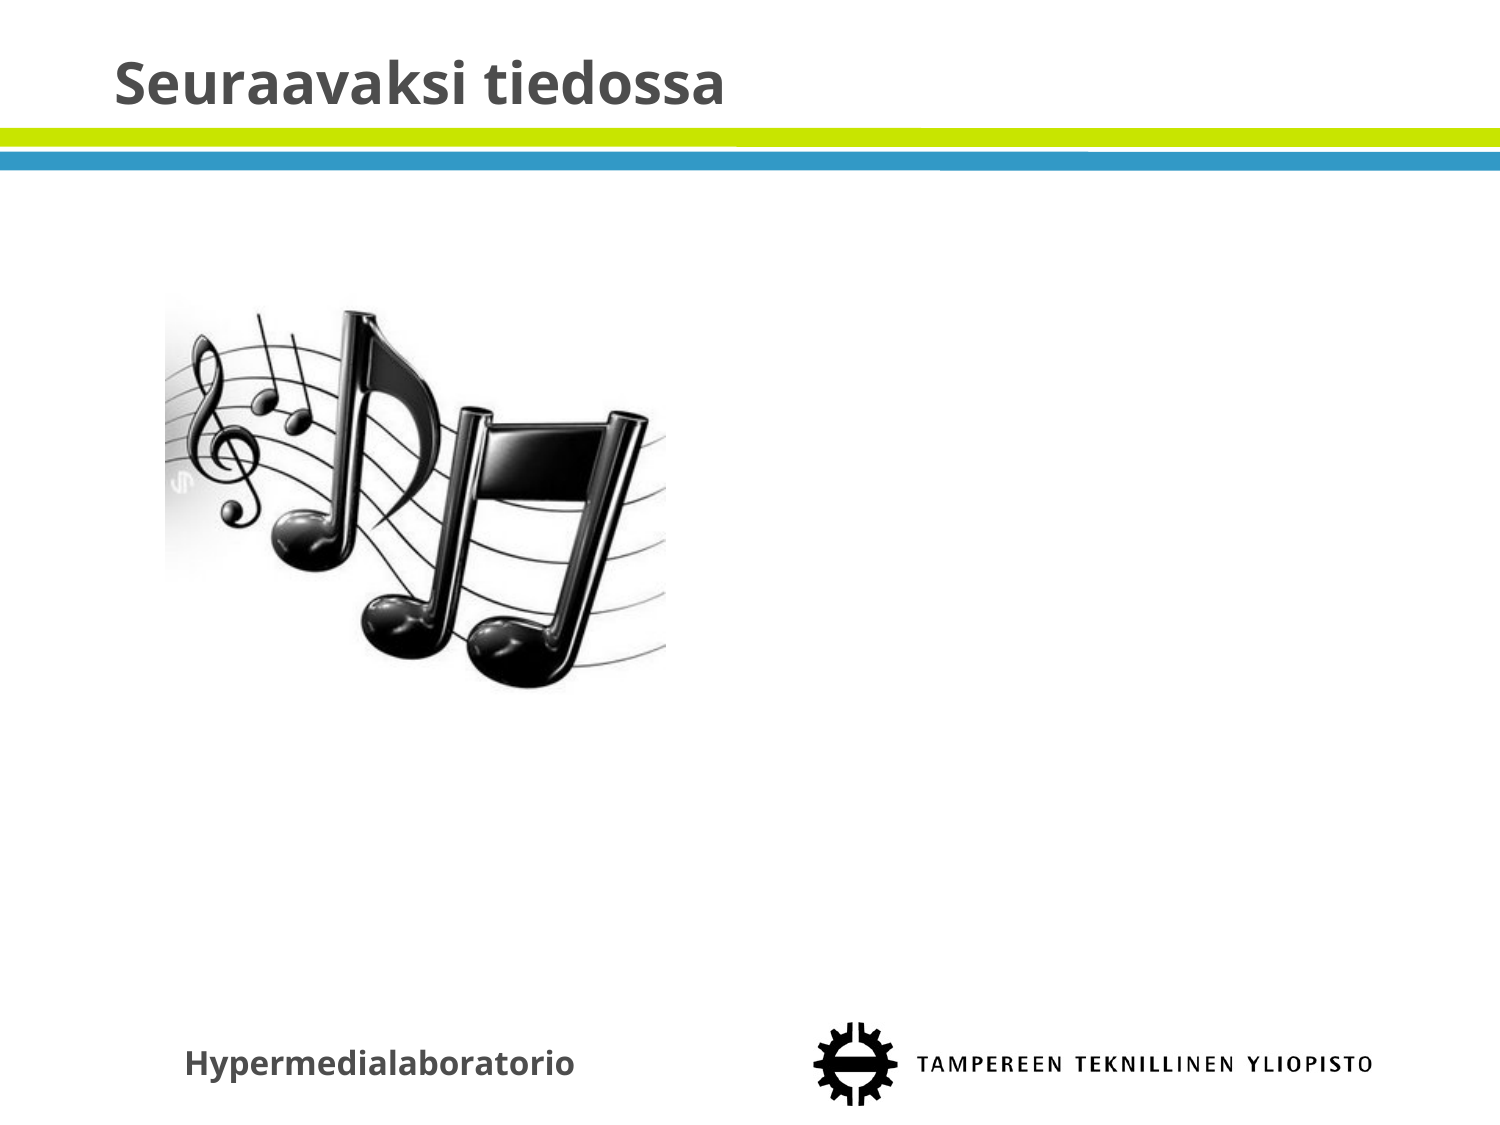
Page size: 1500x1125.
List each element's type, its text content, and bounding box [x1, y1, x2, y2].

picture [813, 1022, 1377, 1106]
picture [165, 231, 666, 732]
title Seuraavaksi tiedossa [100, 3, 1100, 159]
table_header [750, 255, 1399, 893]
table_header [100, 255, 750, 893]
